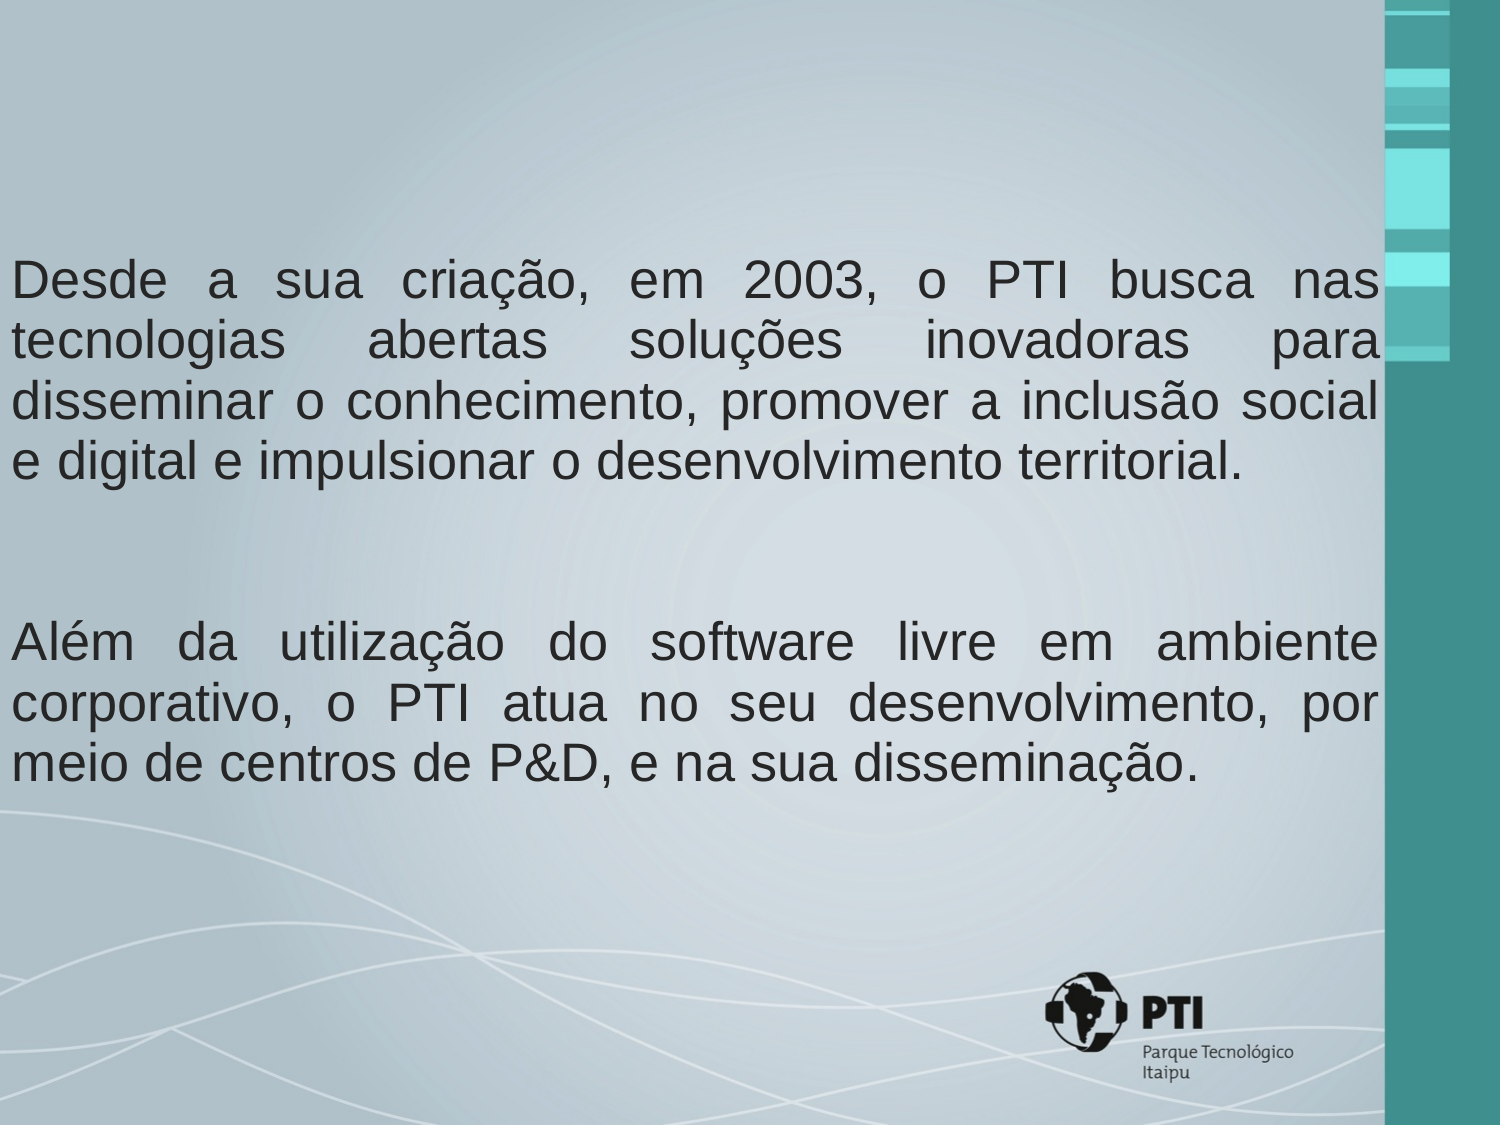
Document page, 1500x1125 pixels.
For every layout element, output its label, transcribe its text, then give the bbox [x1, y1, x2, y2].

subtitle Desde a sua criação, em 2003, o PTI busca nas tecnologias abertas soluções inovadoras para disseminar o conhecimento, promover a inclusão social e digital e impulsionar o desenvolvimento territorial. Além da utilização do software livre em ambiente corporativo, o PTI atua no seu desenvolvimento, por meio de centros de P&D, e na sua disseminação. [11, 94, 1382, 1006]
picture [0, 0, 1500, 1125]
